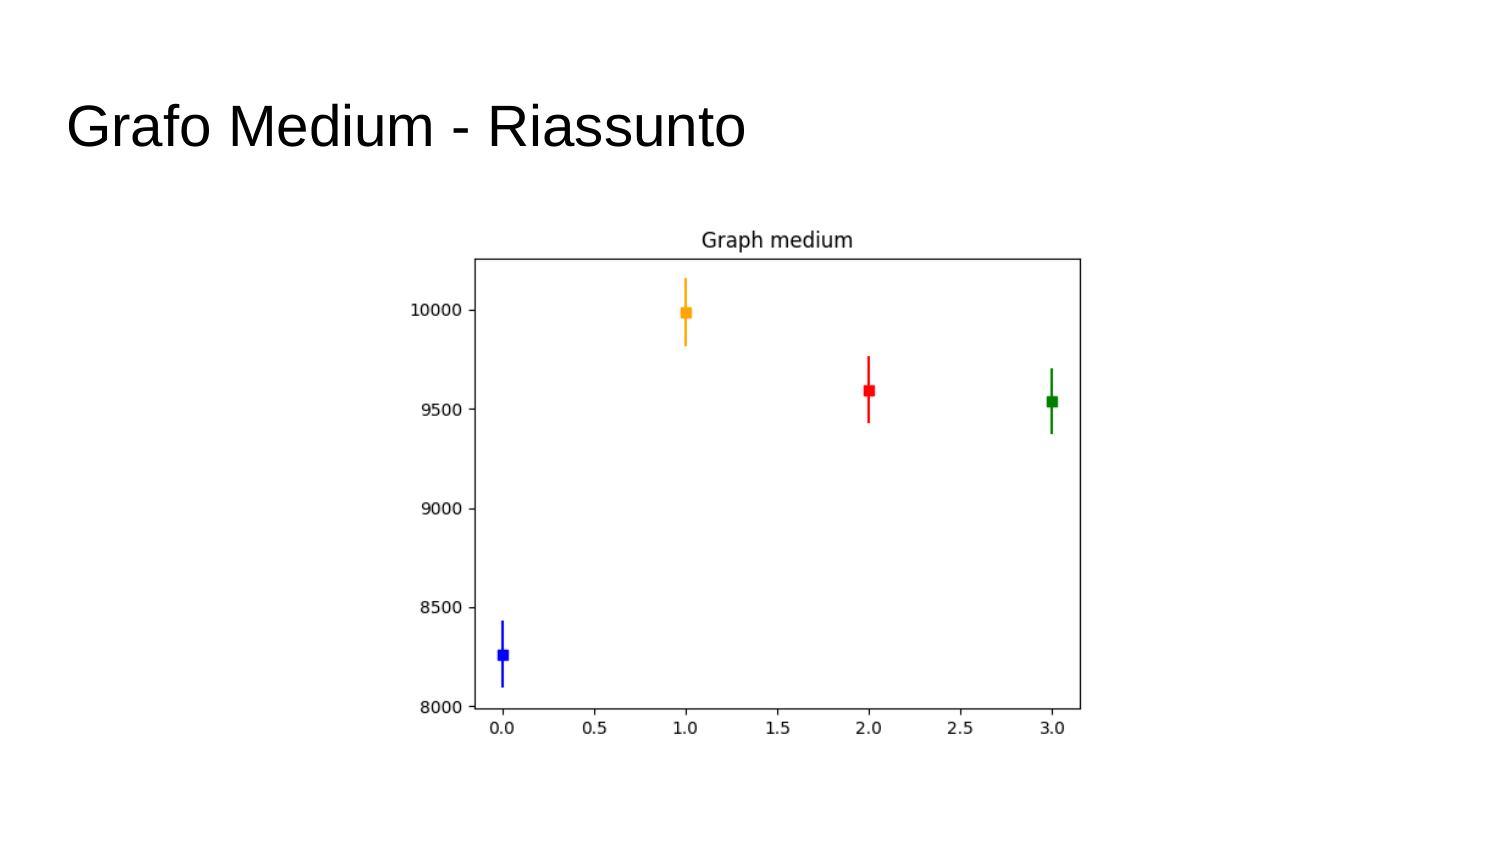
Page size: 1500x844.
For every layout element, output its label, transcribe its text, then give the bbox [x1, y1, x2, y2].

title Grafo Medium - Riassunto [51, 72, 1449, 167]
picture [377, 188, 1158, 774]
